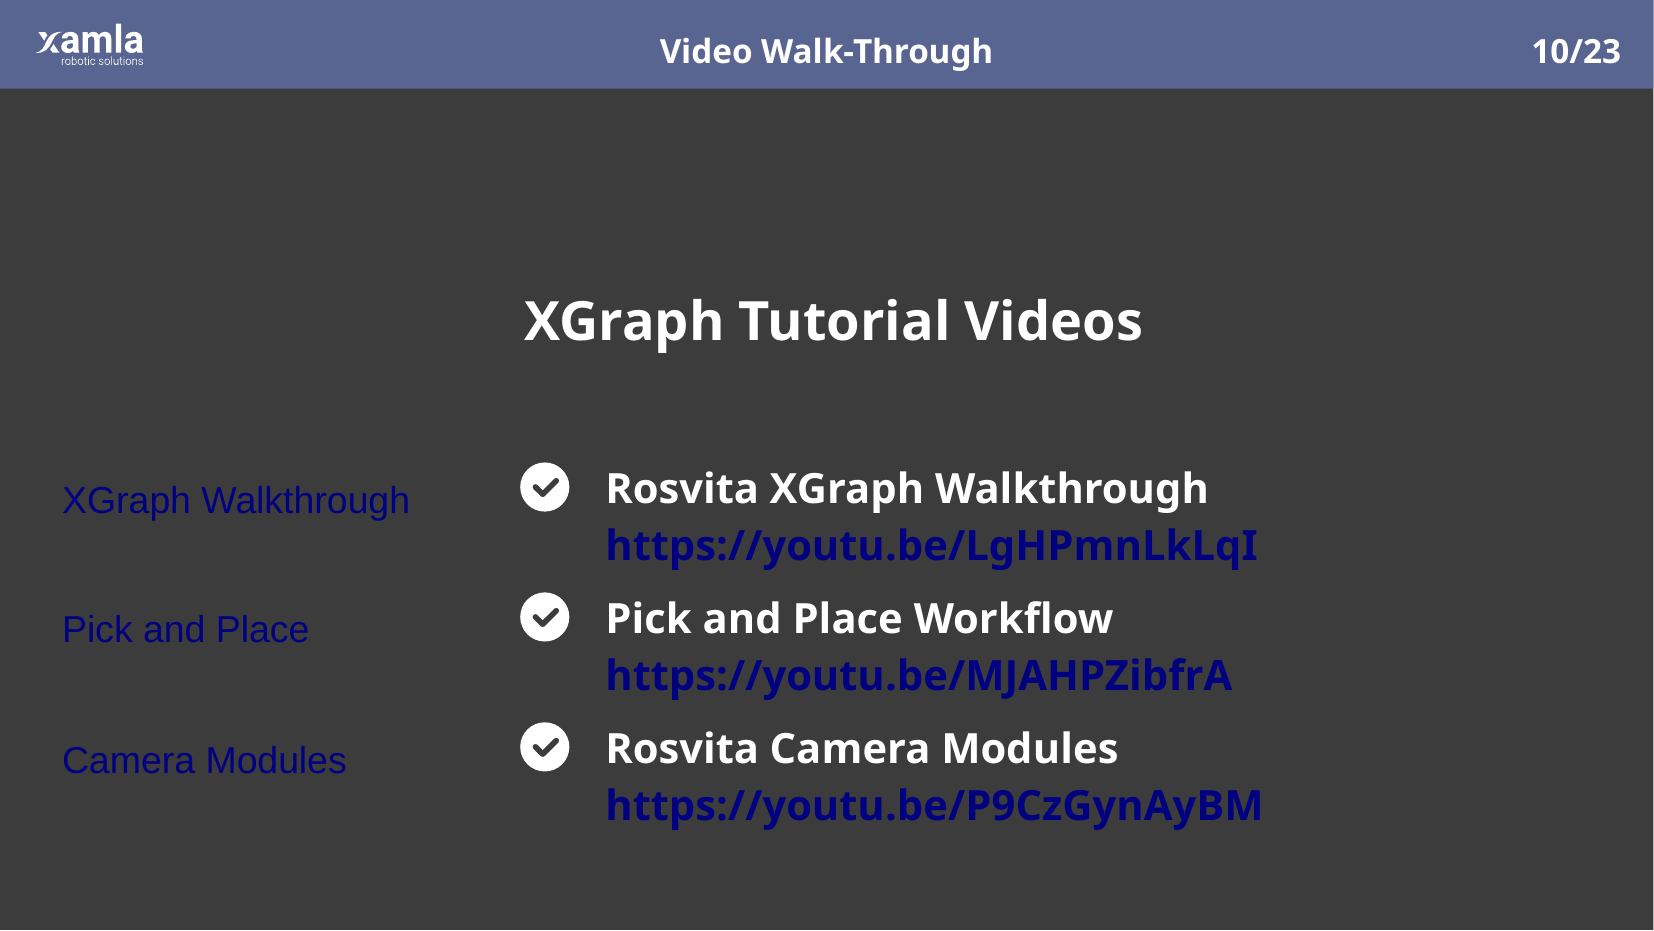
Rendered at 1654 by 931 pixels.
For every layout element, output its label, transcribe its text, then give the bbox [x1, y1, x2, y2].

text_box [0, 0, 1654, 89]
text_box Rosvita XGraph Walkthrough https://youtu.be/LgHPmnLkLqI [555, 451, 1347, 577]
text_box Pick and Place [47, 601, 342, 662]
text_box Camera Modules [47, 732, 391, 793]
text_box Rosvita Camera Modules https://youtu.be/P9CzGynAyBM [555, 711, 1654, 837]
text_box XGraph Tutorial Videos [188, 274, 1465, 367]
picture [519, 591, 555, 643]
text_box XGraph Walkthrough [47, 472, 486, 533]
picture [519, 721, 570, 772]
picture [519, 461, 555, 513]
text_box Pick and Place Workflow https://youtu.be/MJAHPZibfrA [555, 581, 1465, 707]
text_box 10/23 [1511, 20, 1636, 83]
picture [35, 23, 143, 65]
text_box Video Walk-Through [296, 20, 1357, 83]
